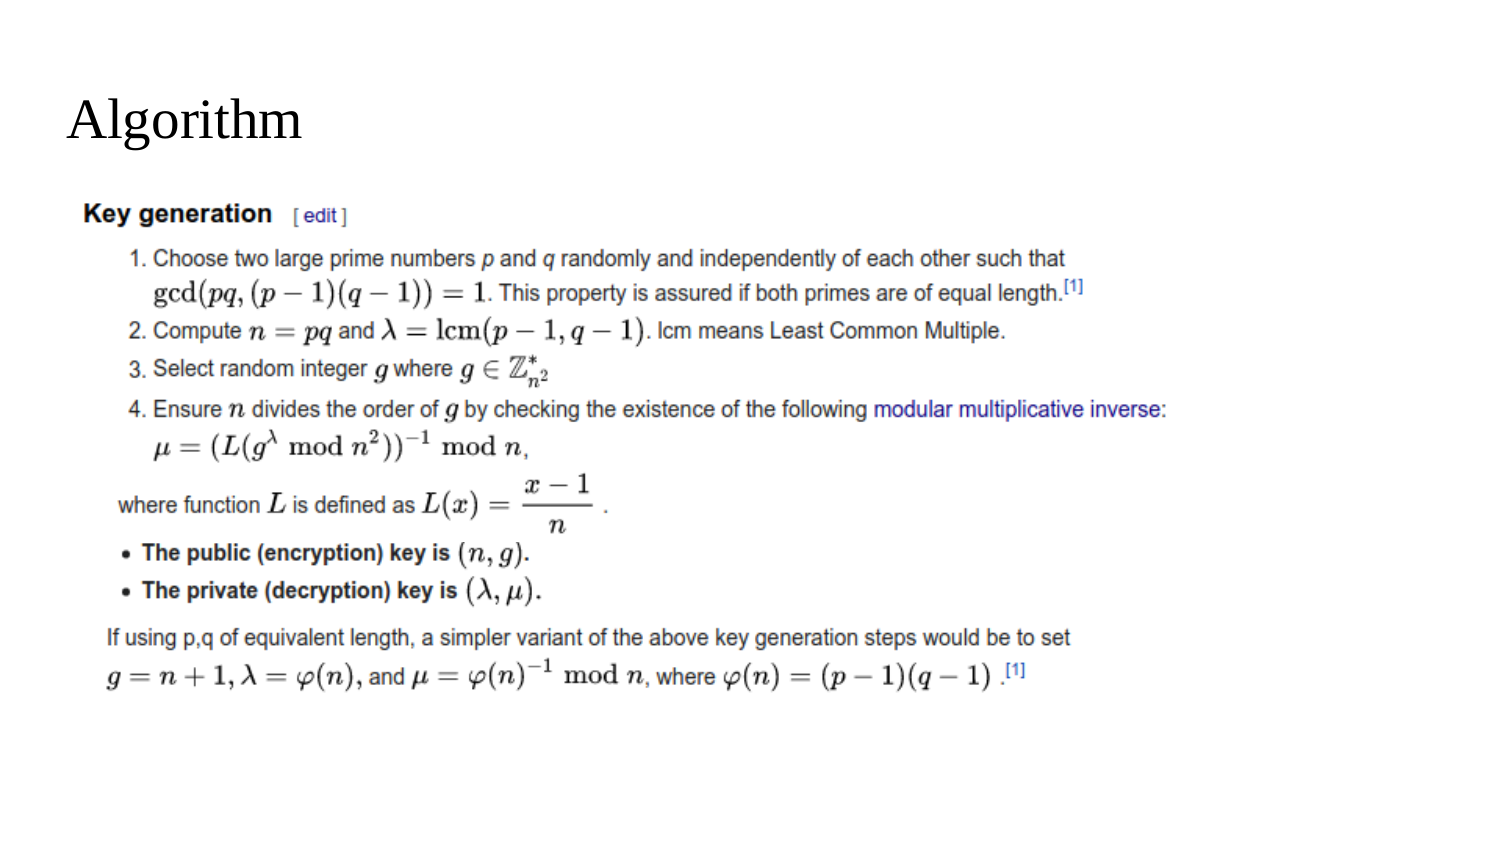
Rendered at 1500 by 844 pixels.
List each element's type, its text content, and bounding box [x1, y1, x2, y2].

picture [77, 188, 1175, 721]
title Algorithm [51, 72, 1449, 167]
